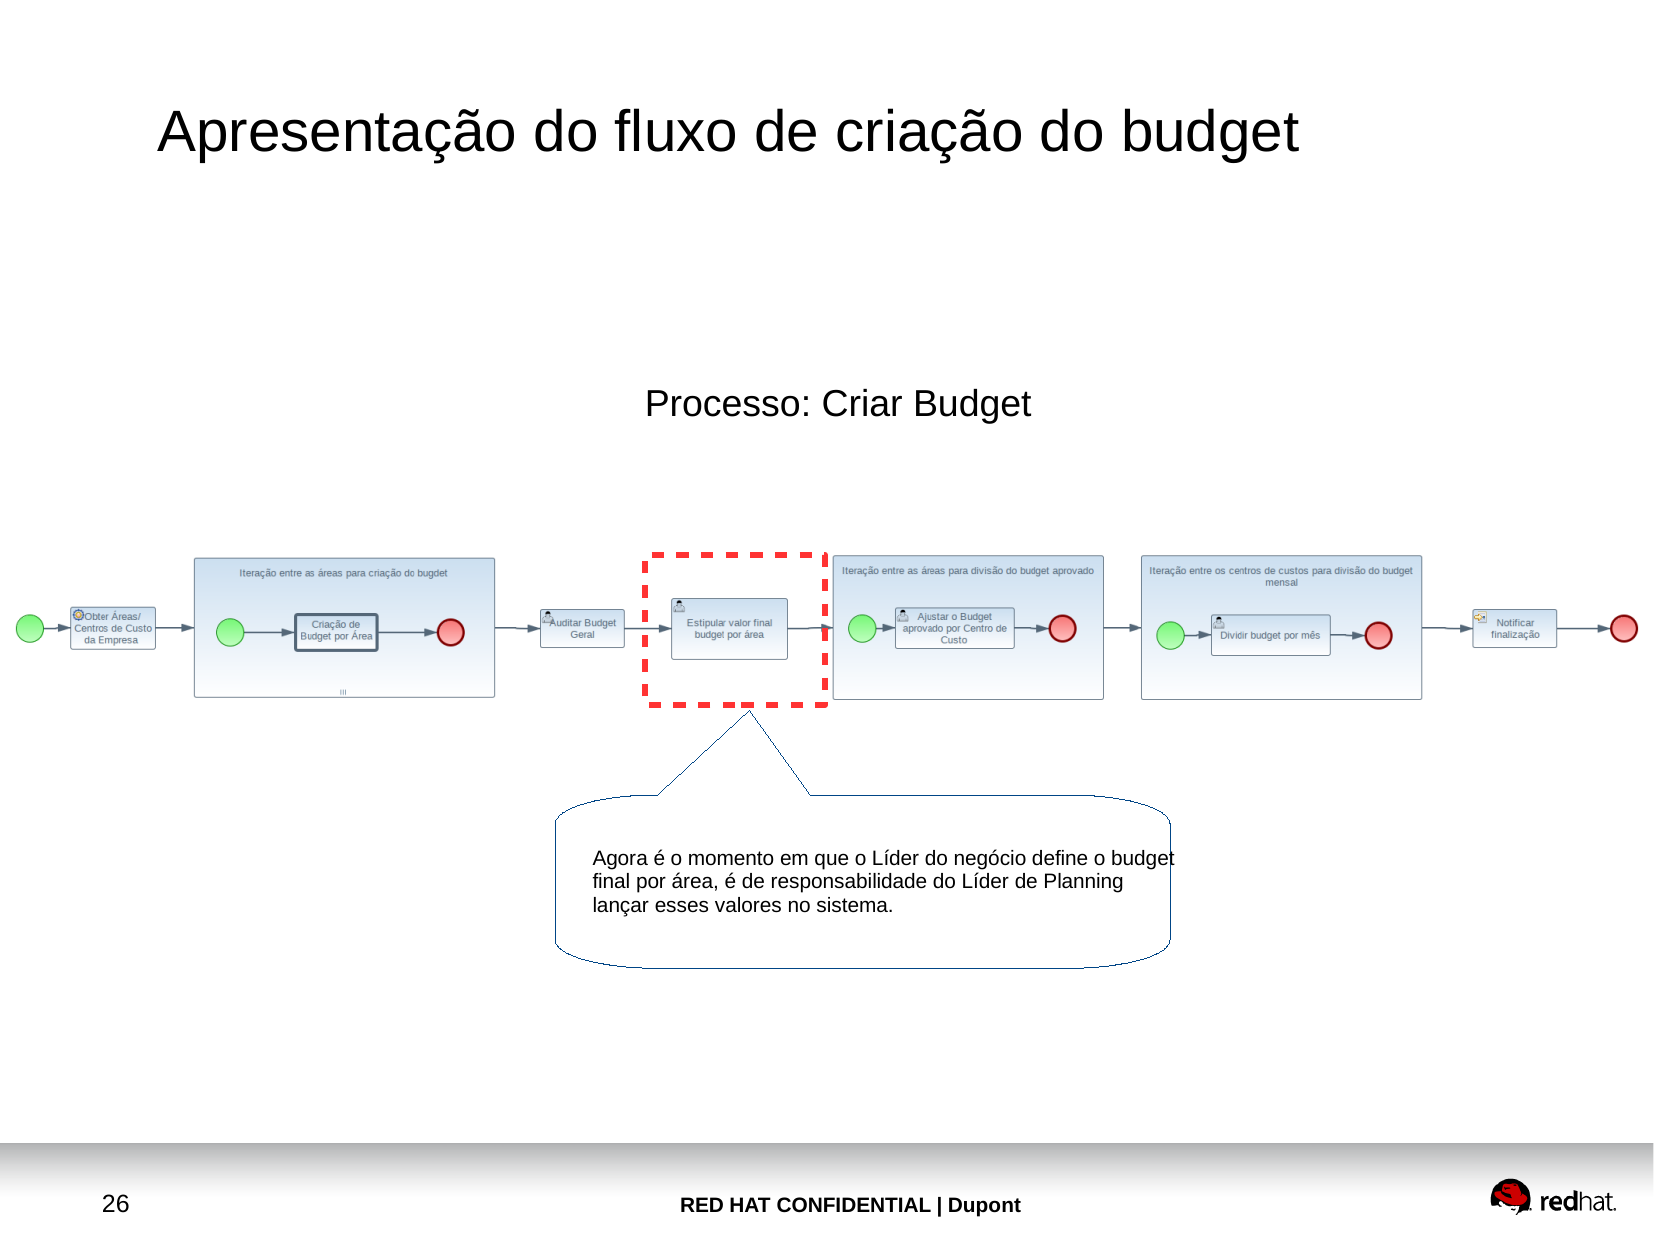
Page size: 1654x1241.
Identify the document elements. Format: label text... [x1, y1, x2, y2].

text_box Processo: Criar Budget [630, 375, 1058, 432]
picture [0, 1143, 1654, 1241]
picture [0, 509, 1654, 715]
text_box Agora é o momento em que o Líder do negócio define o budget final por área, é de responsabilidade do Líder de Planning lançar esses valores no sistema. [555, 710, 1171, 969]
text_box Apresentação do fluxo de criação do budget [82, 37, 1571, 226]
